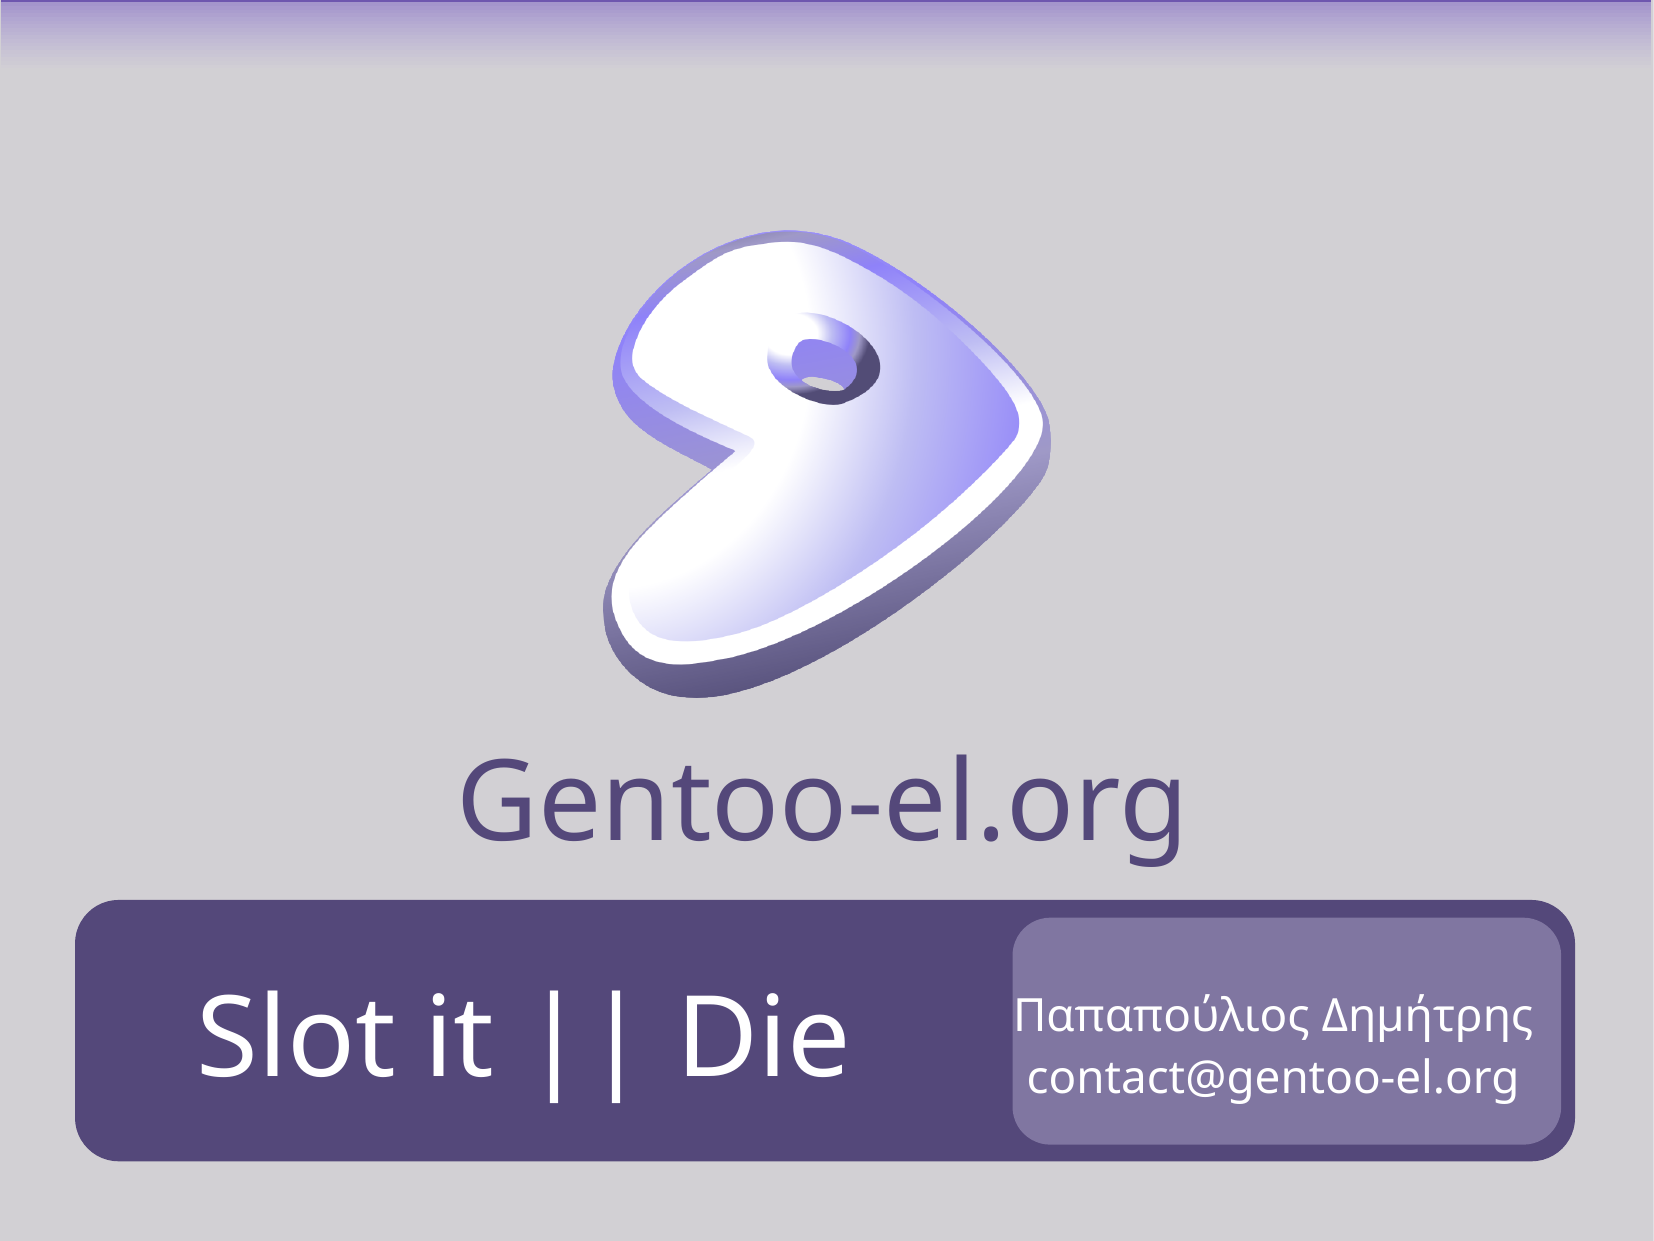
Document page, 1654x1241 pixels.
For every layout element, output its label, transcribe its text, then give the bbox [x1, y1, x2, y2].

picture [0, 0, 1654, 1241]
text_box Slot it || Die [181, 949, 895, 1096]
text_box [75, 899, 1576, 1162]
text_box Gentoo-el.org [297, 712, 1348, 859]
text_box Παπαπούλιος Δημήτρης contact@gentoo-el.org [998, 975, 1576, 1097]
